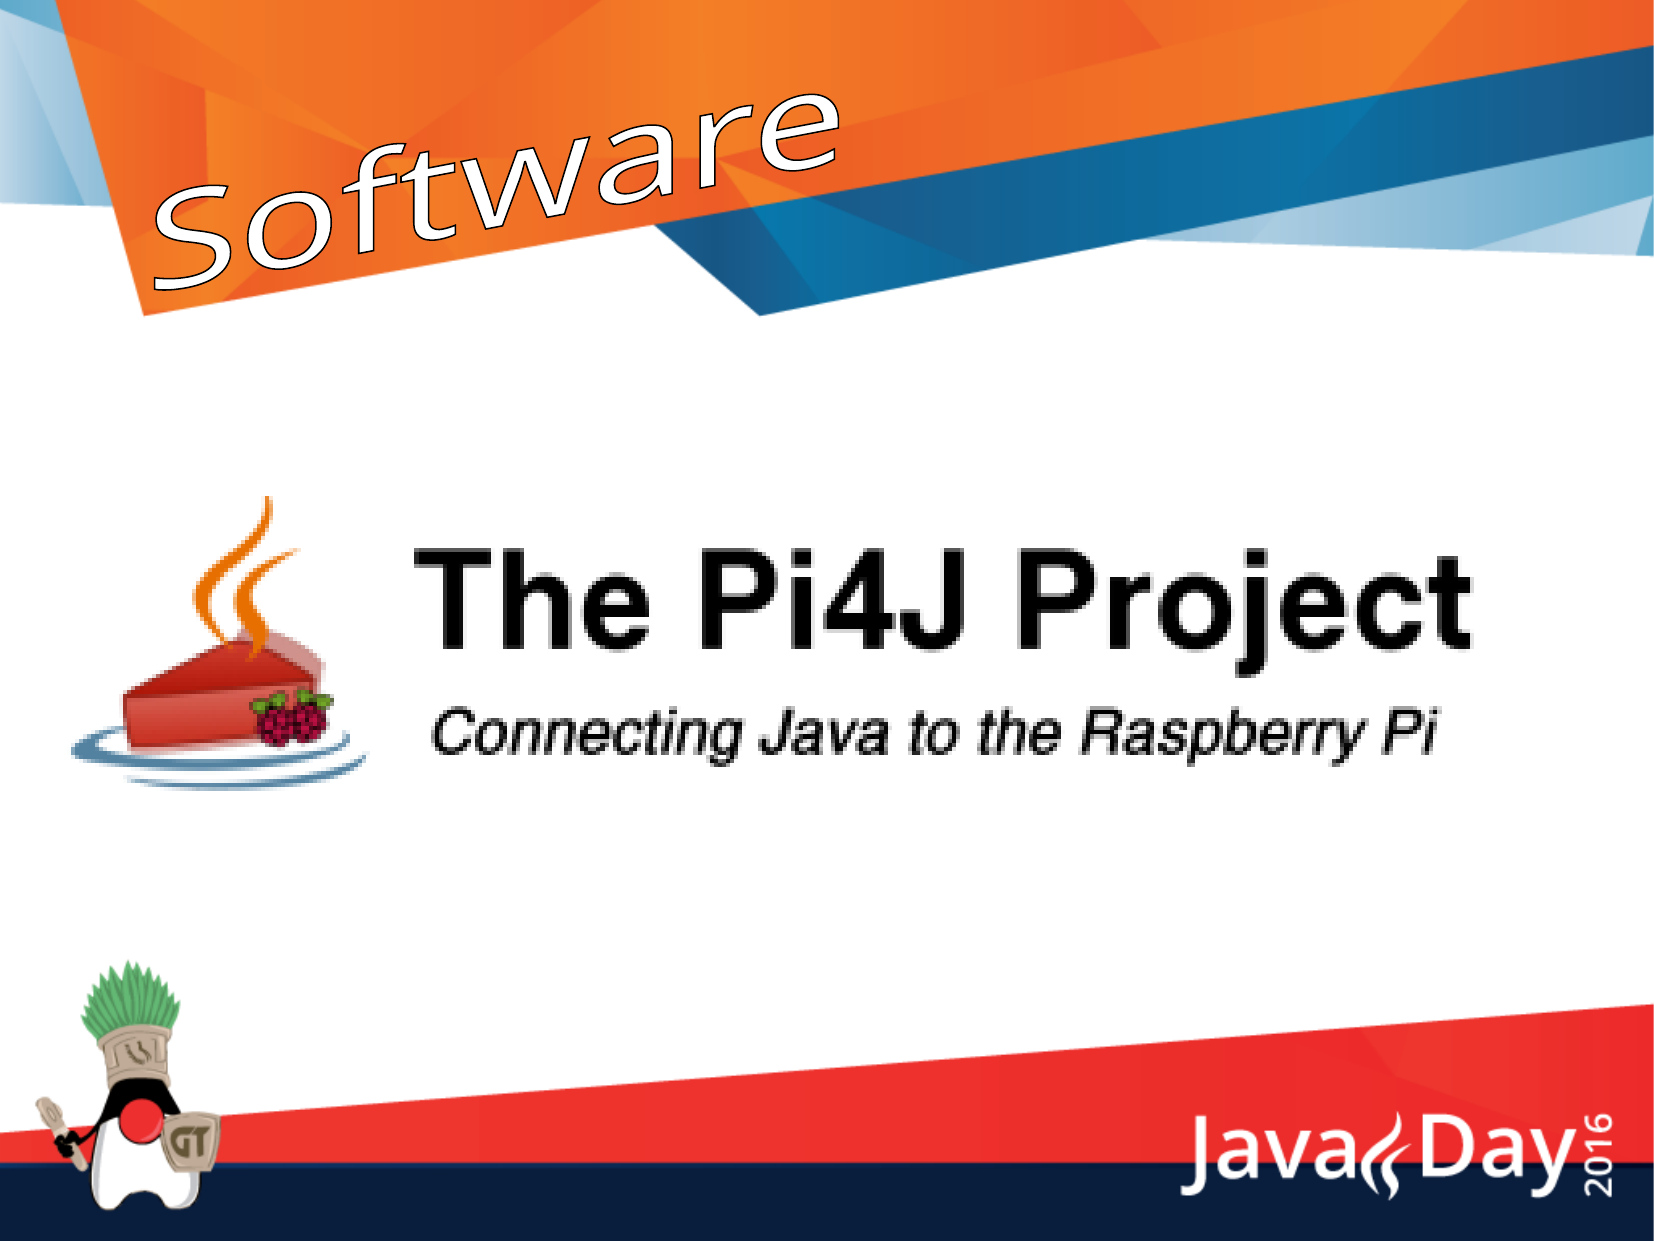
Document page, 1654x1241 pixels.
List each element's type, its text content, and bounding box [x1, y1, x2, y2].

text_box Software [761, 94, 839, 171]
text_box Software [700, 105, 753, 189]
text_box Software [599, 125, 673, 205]
picture [0, 0, 1654, 1241]
text_box Software [154, 185, 231, 291]
text_box Software [460, 137, 590, 230]
text_box Software [342, 143, 406, 254]
text_box Software [400, 151, 456, 241]
text_box Software [247, 191, 332, 270]
